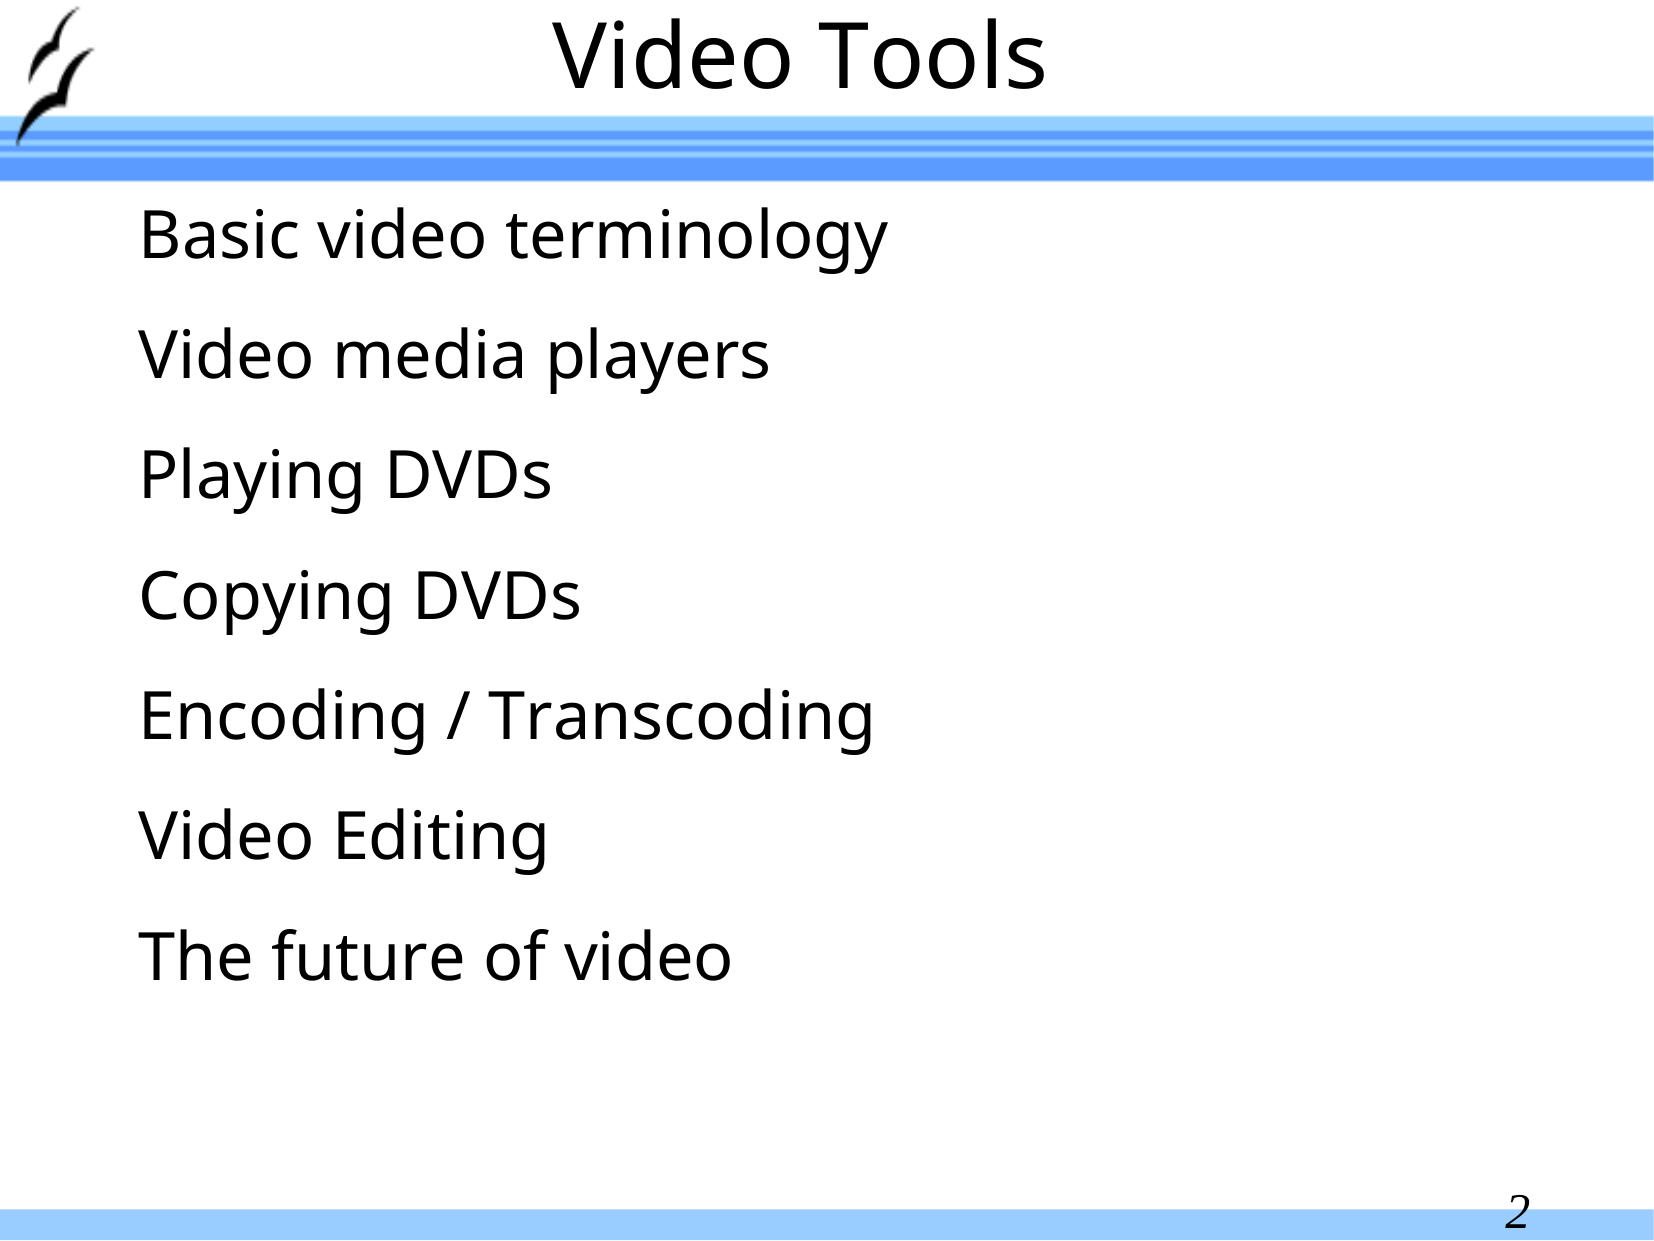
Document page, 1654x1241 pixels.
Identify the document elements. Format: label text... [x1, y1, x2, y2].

picture [0, 0, 1654, 188]
title Video Tools [94, 0, 1507, 121]
list Basic video terminology Video media players Playing DVDs Copying DVDs Encoding / Transcoding Video Editing The future of video [120, 187, 1533, 1195]
